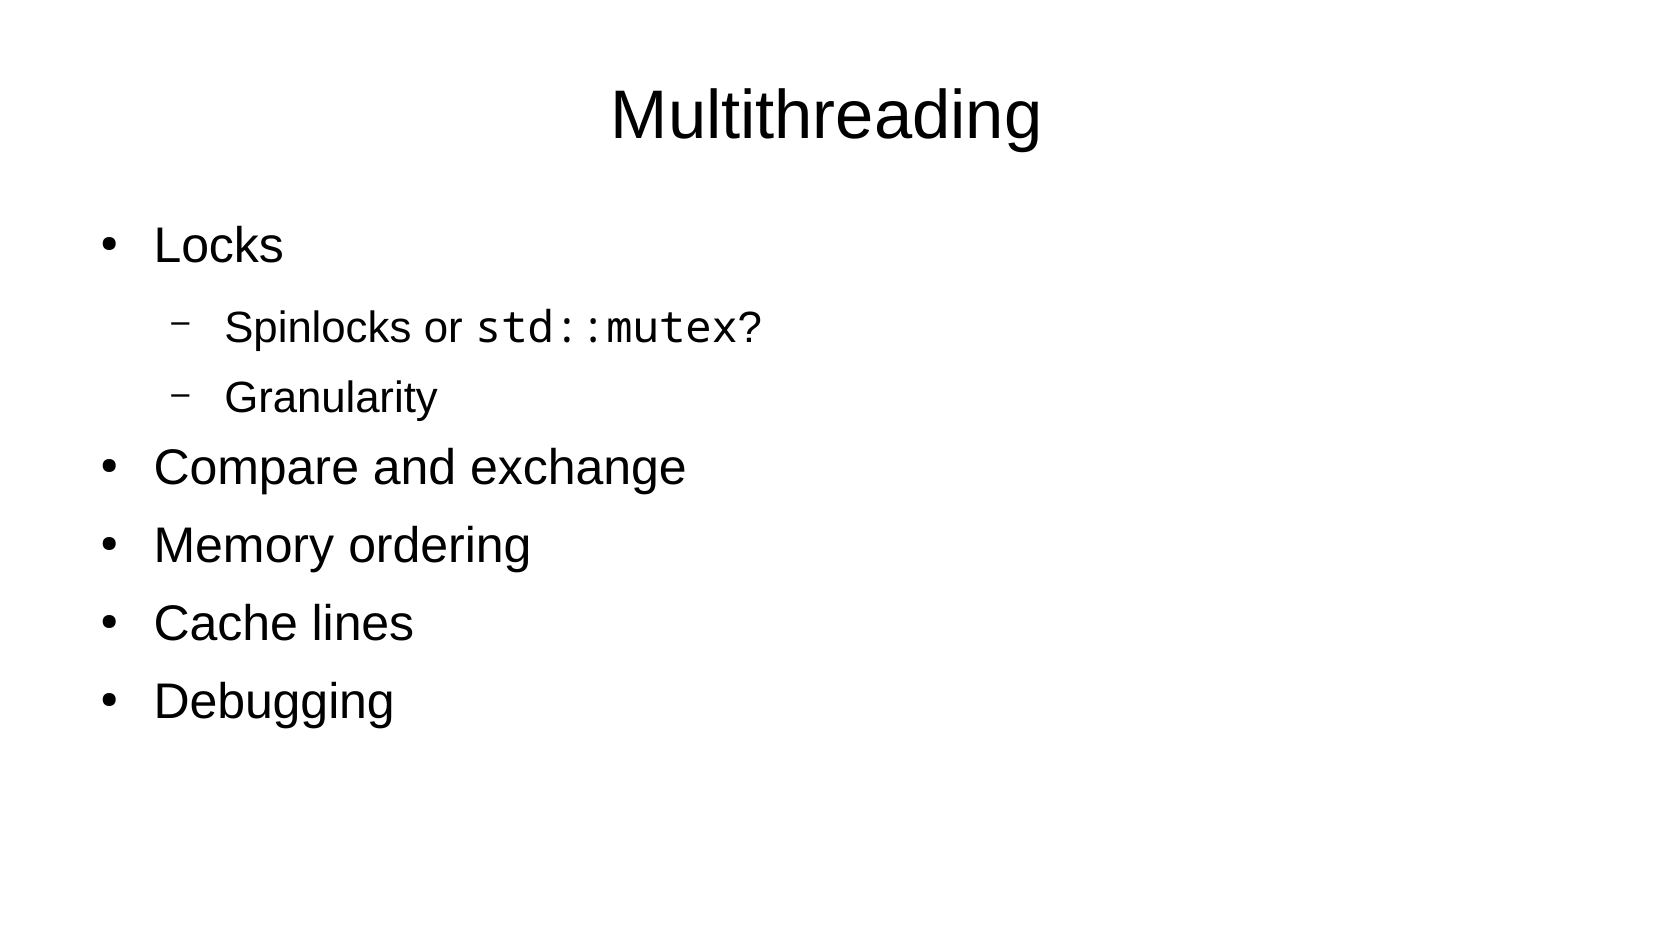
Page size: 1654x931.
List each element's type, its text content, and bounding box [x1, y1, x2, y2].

title Multithreading [82, 37, 1571, 193]
list Locks Spinlocks or std::mutex? Granularity Compare and exchange Memory ordering Cache lines Debugging [82, 217, 1571, 758]
